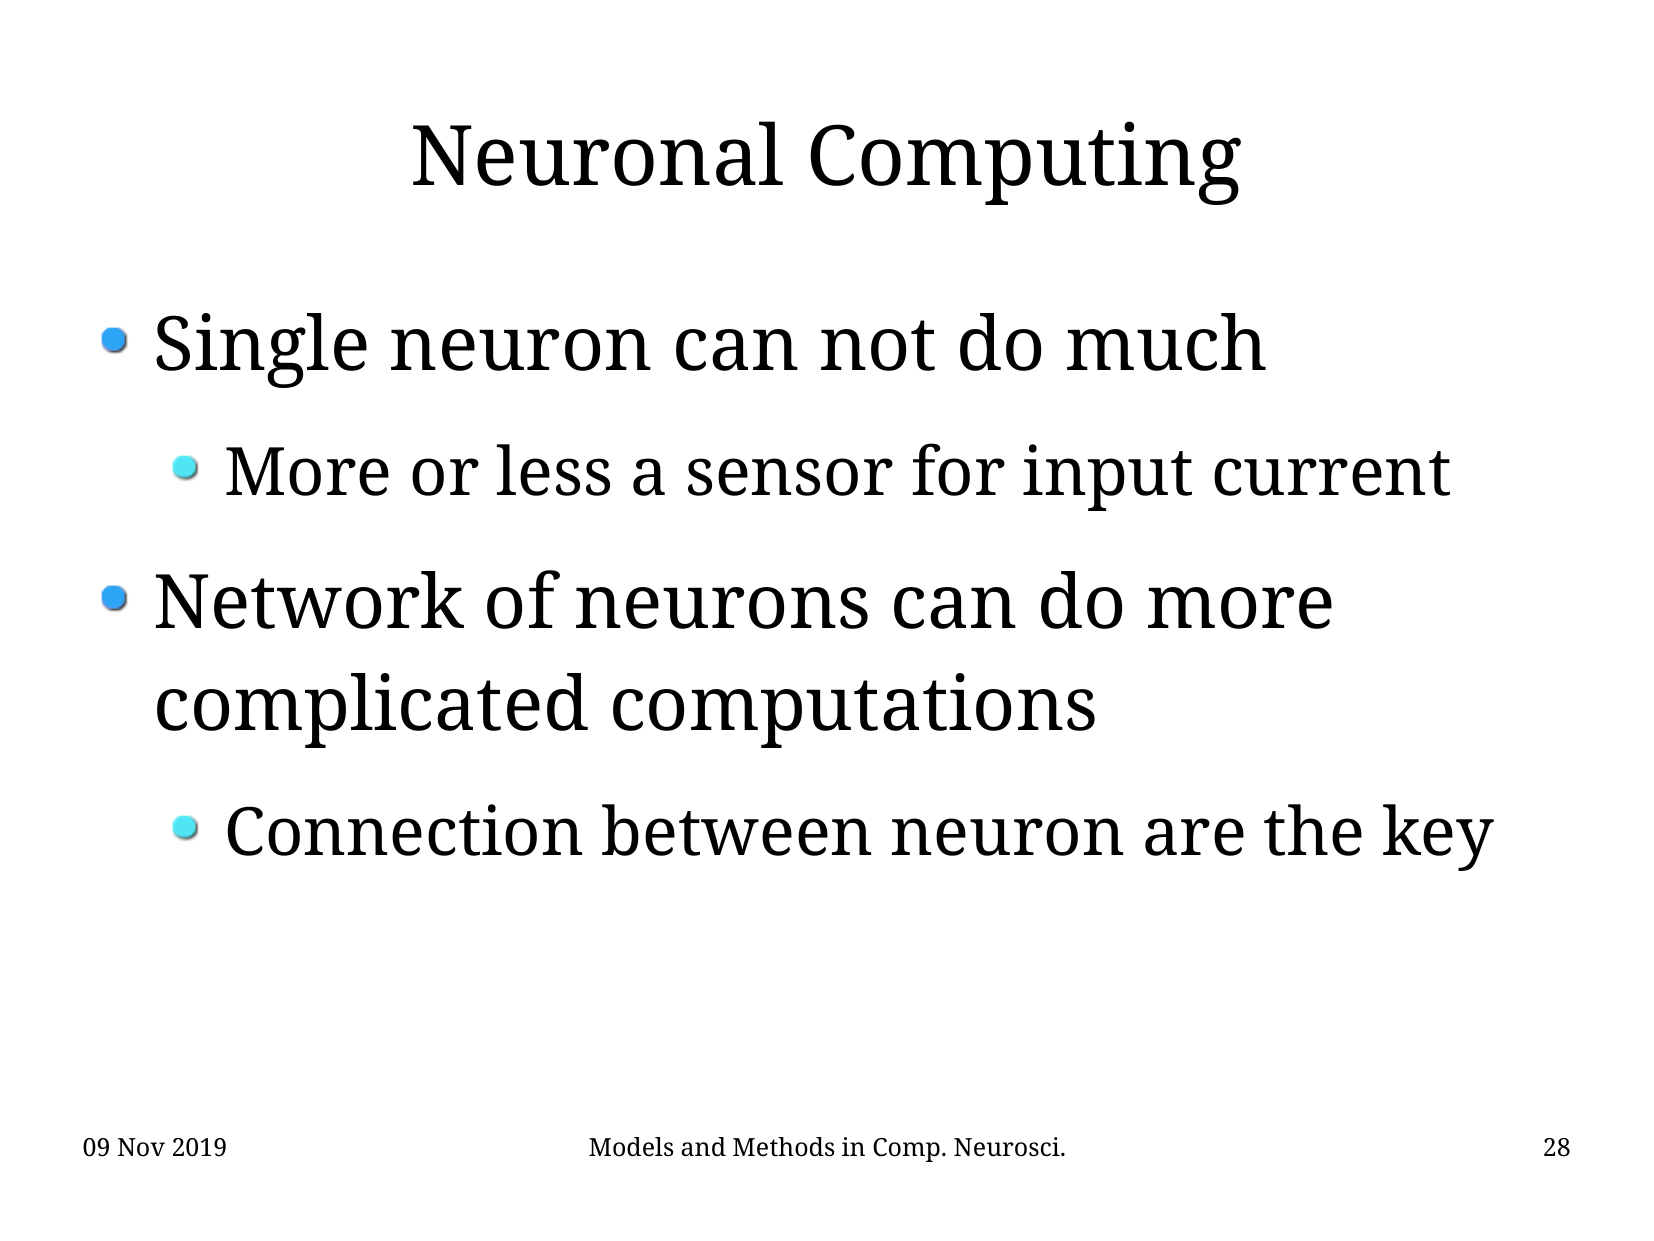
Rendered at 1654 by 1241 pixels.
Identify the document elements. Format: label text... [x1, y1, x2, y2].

title Neuronal Computing [82, 49, 1571, 257]
list Single neuron can not do much More or less a sensor for input current Network of neurons can do more complicated computations Connection between neuron are the key [82, 290, 1571, 1010]
